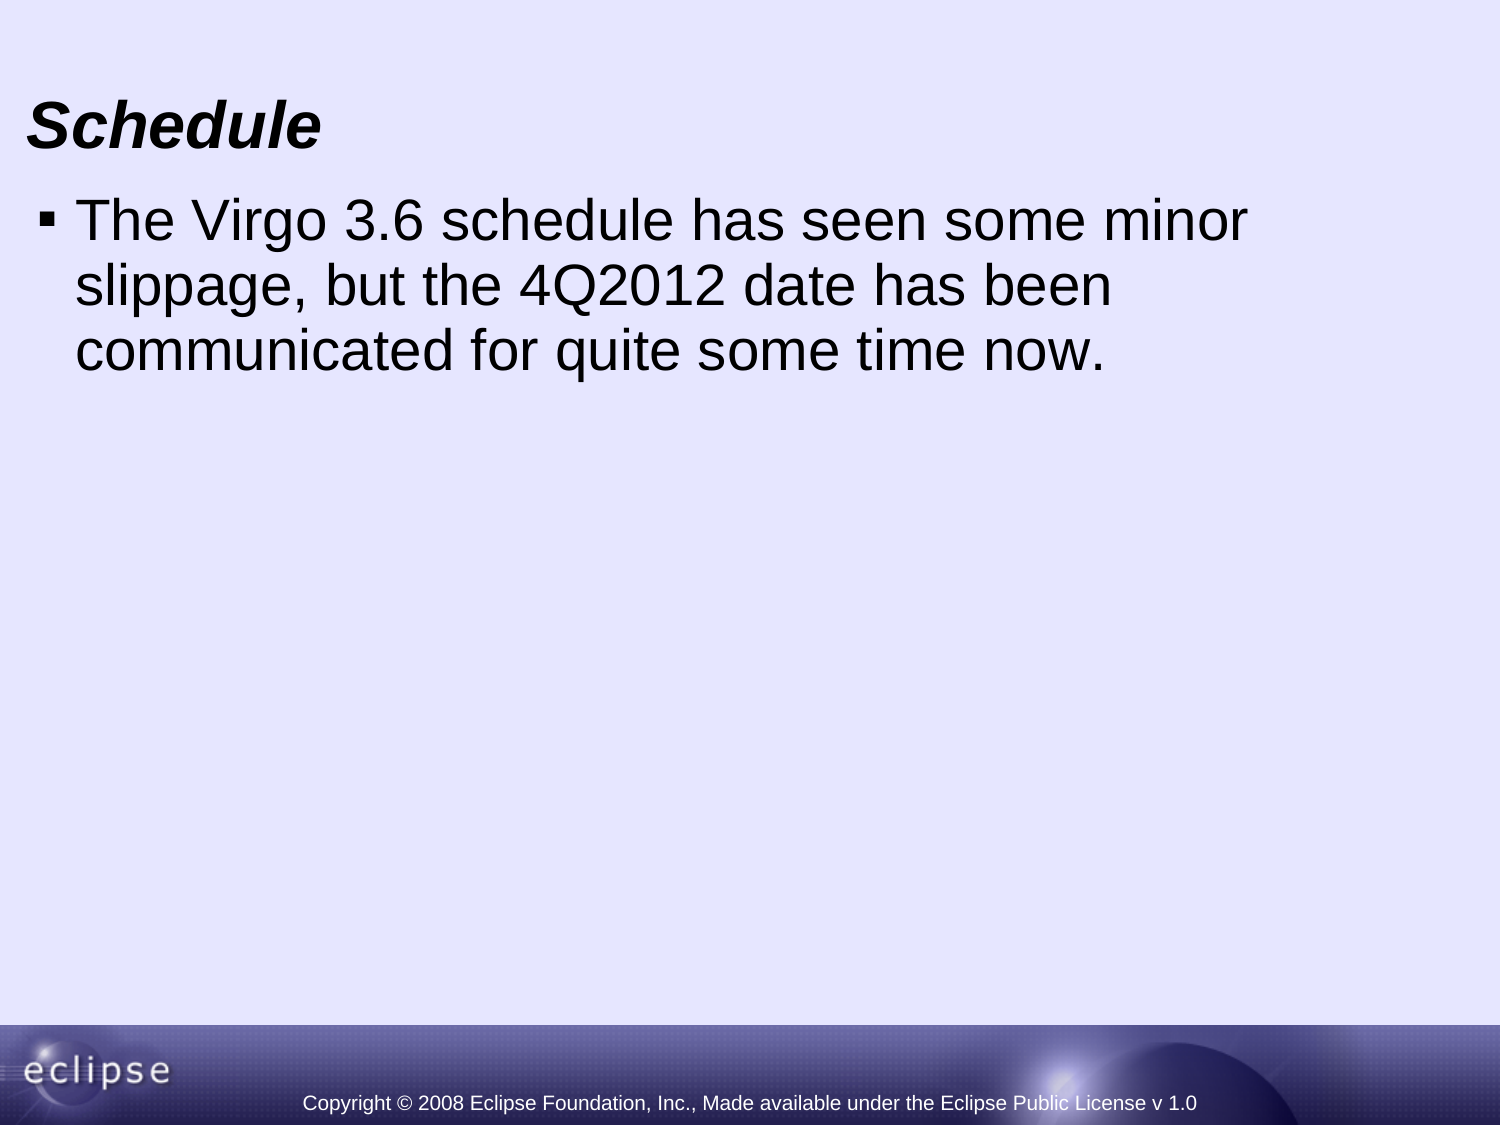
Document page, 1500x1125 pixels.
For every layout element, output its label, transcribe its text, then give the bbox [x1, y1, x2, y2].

list The Virgo 3.6 schedule has seen some minor slippage, but the 4Q2012 date has been communicated for quite some time now. [37, 187, 1463, 1021]
picture [0, 1025, 1500, 1125]
title Schedule [26, 84, 1474, 172]
